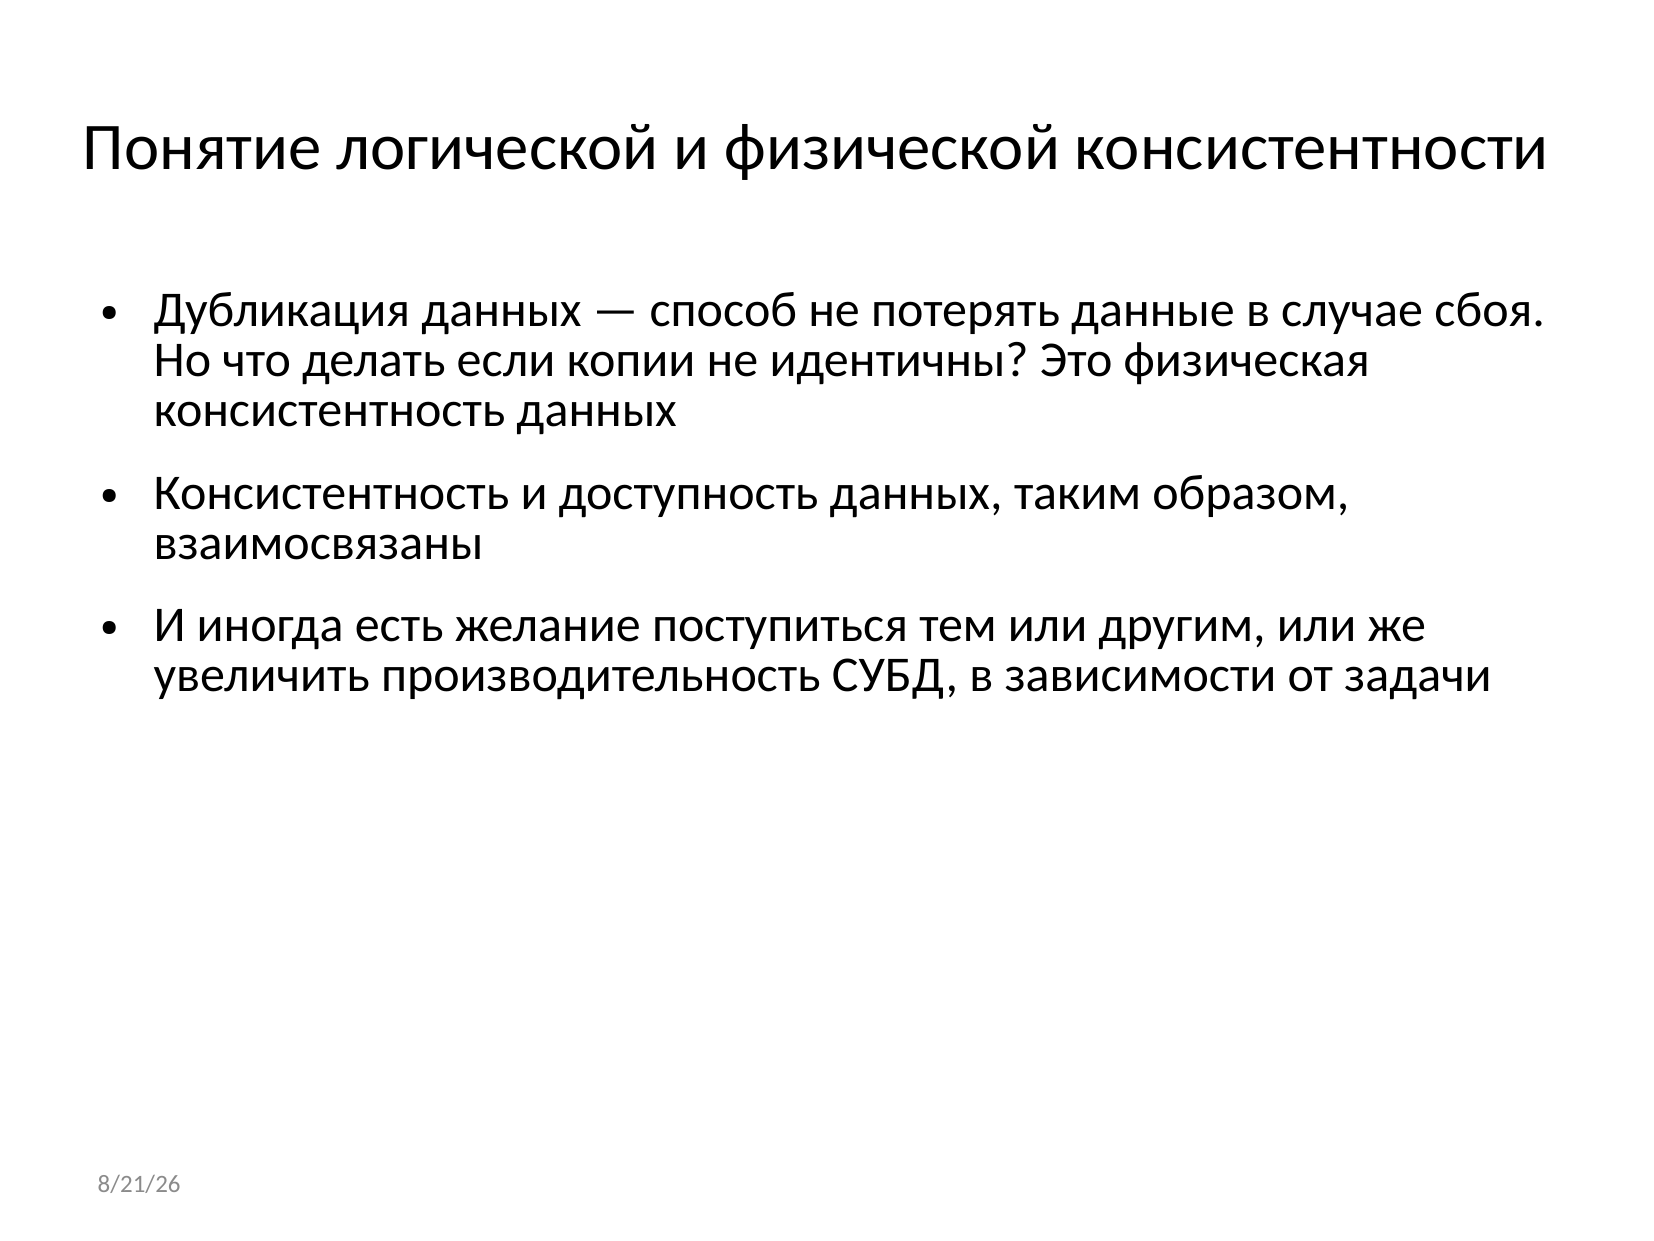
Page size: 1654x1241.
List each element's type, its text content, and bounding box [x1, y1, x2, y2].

title Понятие логической и физической консистентности [82, 49, 1571, 257]
list Дубликация данных — способ не потерять данные в случае сбоя. Но что делать если копии не идентичны? Это физическая консистентность данных Консистентность и доступность данных, таким образом, взаимосвязаны И иногда есть желание поступиться тем или другим, или же увеличить производительность СУБД, в зависимости от задачи [82, 289, 1571, 1108]
